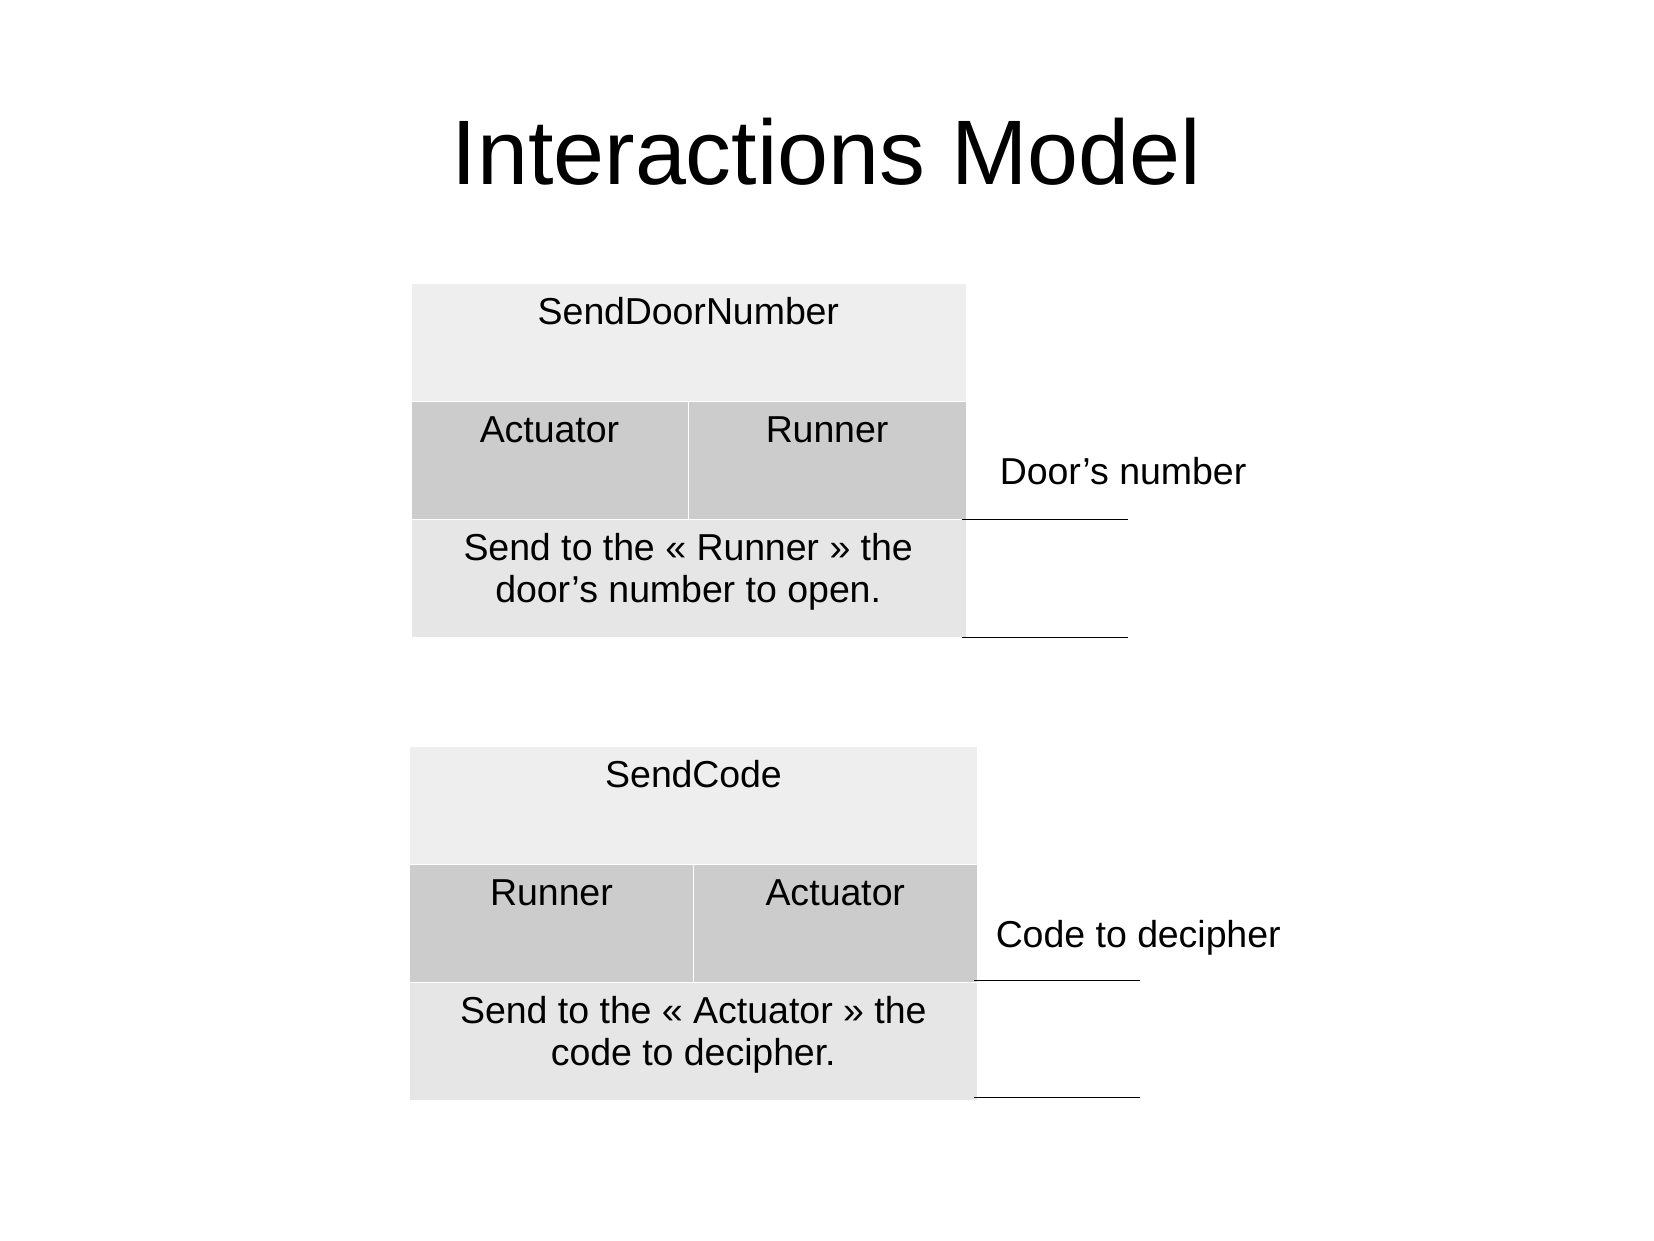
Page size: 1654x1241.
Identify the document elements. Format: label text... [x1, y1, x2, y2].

table_cell Runner [410, 865, 693, 982]
title Interactions Model [82, 49, 1571, 257]
table_cell Send to the « Runner » the door’s number to open. [412, 520, 966, 637]
table_cell Actuator [694, 865, 977, 982]
table_cell Door’s number [967, 402, 1280, 519]
table_cell [967, 520, 1280, 637]
table_cell Send to the « Actuator » the code to decipher. [410, 983, 977, 1100]
table_header SendCode [410, 747, 977, 864]
table_cell Code to decipher [978, 865, 1299, 982]
table_cell Runner [689, 402, 966, 519]
table_header [967, 284, 1280, 401]
table_cell [978, 983, 1299, 1100]
table_cell Actuator [412, 402, 688, 519]
table_header SendDoorNumber [412, 284, 966, 401]
table_header [978, 747, 1299, 864]
